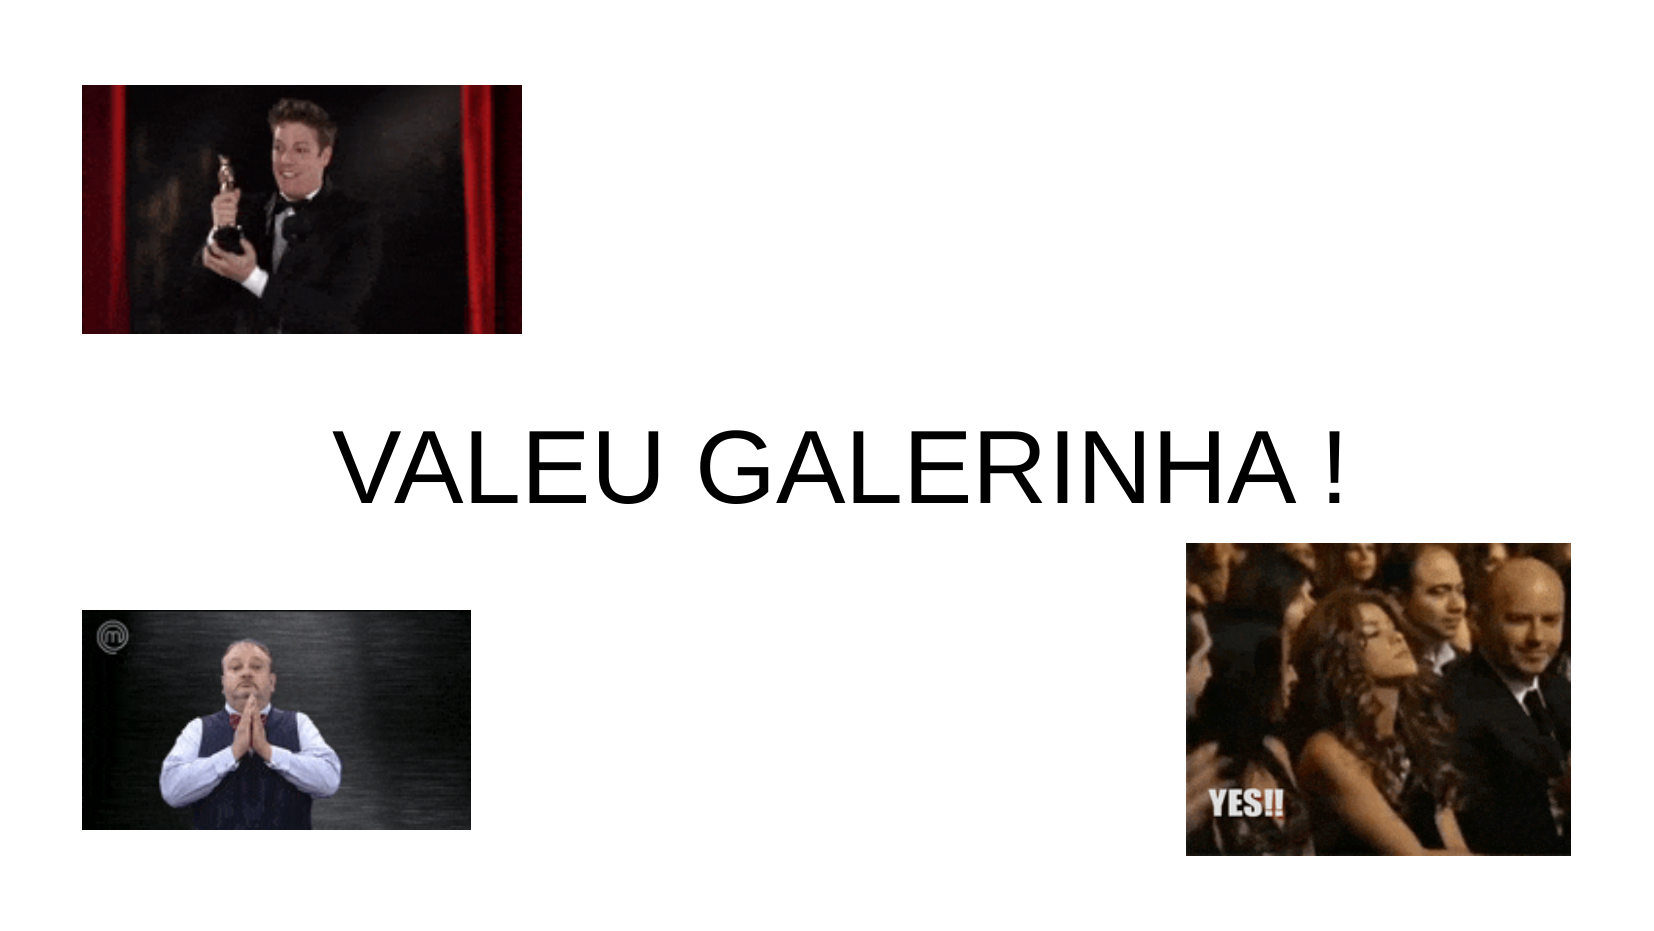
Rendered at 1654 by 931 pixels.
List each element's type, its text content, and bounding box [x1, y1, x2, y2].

picture [82, 610, 471, 830]
picture [82, 85, 522, 334]
subtitle VALEU GALERINHA ! [82, 85, 1571, 856]
picture [1186, 543, 1571, 856]
